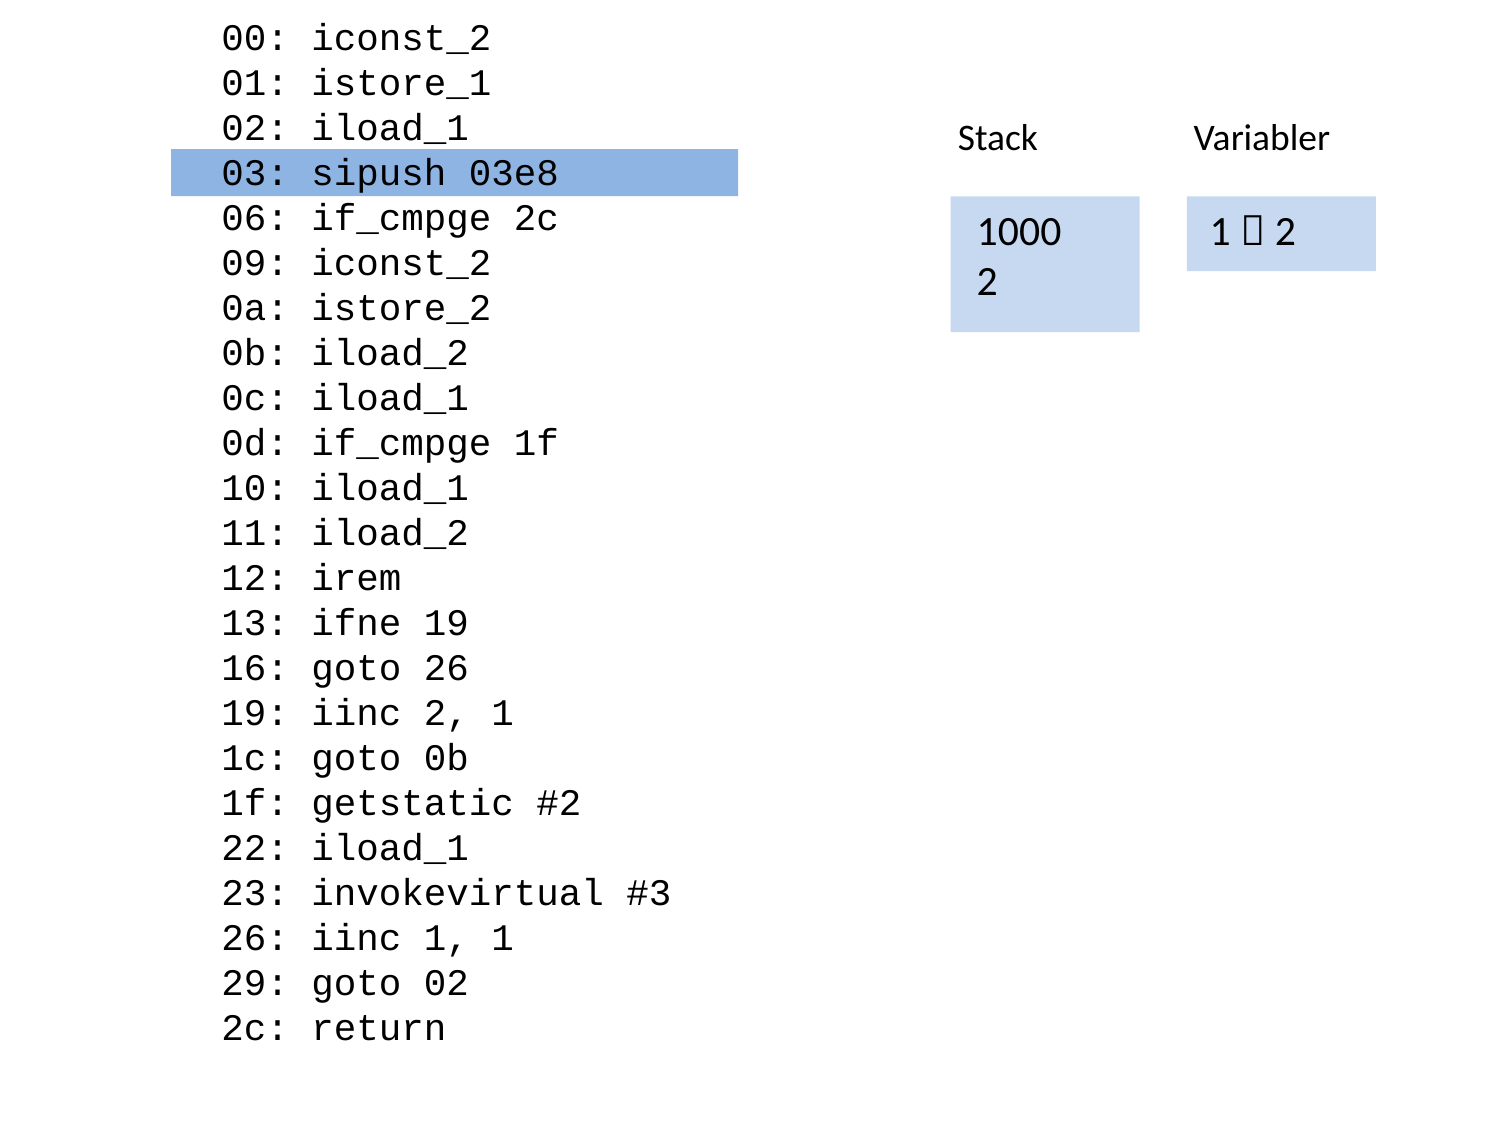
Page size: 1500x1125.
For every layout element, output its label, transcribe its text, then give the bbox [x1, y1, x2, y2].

text_box Variabler [1178, 105, 1345, 165]
text_box [703, 149, 739, 197]
text_box 00: iconst_2 01: istore_1 02: iload_1 03: sipush 03e8 06: if_cmpge 2c 09: iconst_2 0a: istore_2 0b: iload_2 0c: iload_1 0d: if_cmpge 1f 10: iload_1 11: iload_2 12: irem 13: ifne 19 16: goto 26 19: iinc 2, 1 1c: goto 0b 1f: getstatic #2 22: iload_1 23: invokevirtual #3 26: iinc 1, 1 29: goto 02 2c: return [206, 5, 703, 1056]
text_box Stack [943, 105, 1053, 165]
text_box 1000 2 [961, 196, 1077, 312]
text_box [171, 149, 206, 197]
text_box [1186, 196, 1376, 272]
text_box 1  2 [1194, 196, 1328, 262]
text_box [950, 196, 1140, 333]
